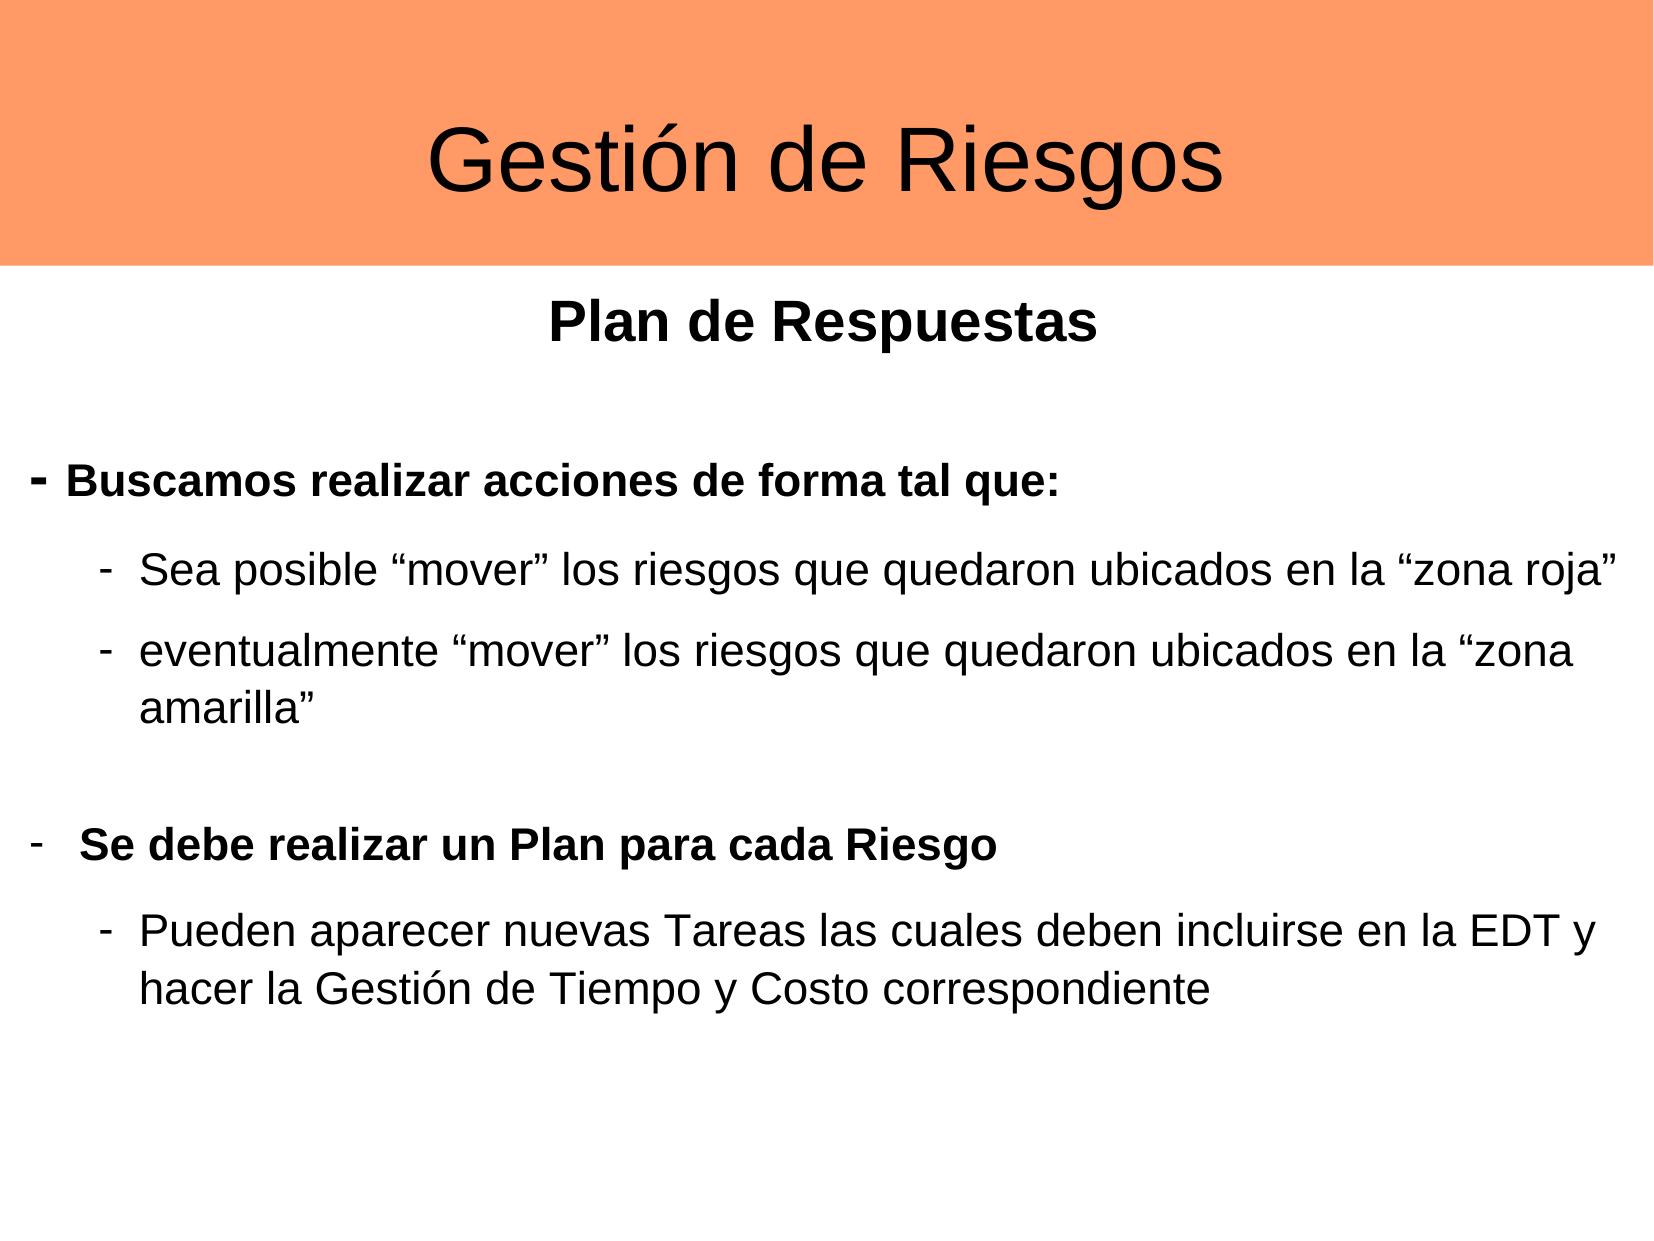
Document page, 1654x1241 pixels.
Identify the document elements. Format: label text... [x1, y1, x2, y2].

text_box Gestión de Riesgos [82, 56, 1571, 249]
text_box [0, 0, 1654, 266]
text_box Plan de Respuestas - Buscamos realizar acciones de forma tal que: Sea posible “mover” los riesgos que quedaron ubicados en la “zona roja” eventualmente “mover” los riesgos que quedaron ubicados en la “zona amarilla” Se debe realizar un Plan para cada Riesgo Pueden aparecer nuevas Tareas las cuales deben incluirse en la EDT y hacer la Gestión de Tiempo y Costo correspondiente [23, 279, 1618, 1223]
